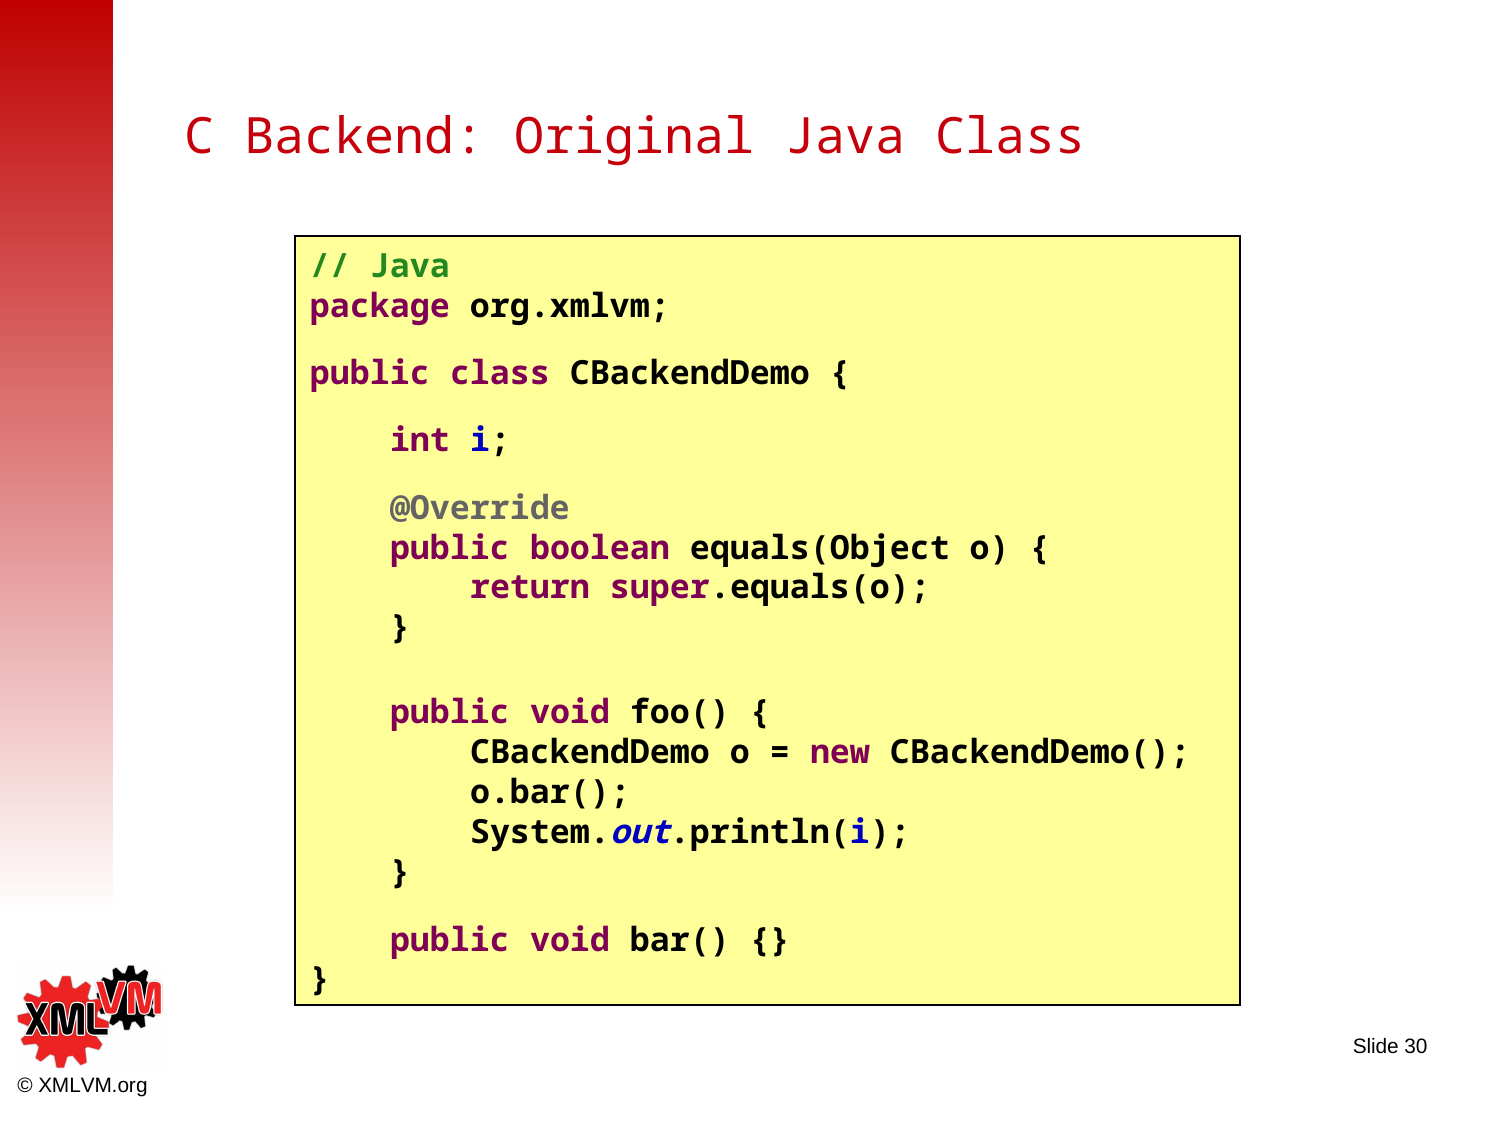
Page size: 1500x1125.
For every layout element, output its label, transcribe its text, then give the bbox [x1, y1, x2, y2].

title C Backend: Original Java Class [170, 67, 1447, 207]
picture [16, 964, 164, 1069]
text_box // Java package org.xmlvm; public class CBackendDemo { int i; @Override public boolean equals(Object o) { return super.equals(o); } public void foo() { CBackendDemo o = new CBackendDemo(); o.bar(); System.out.println(i); } public void bar() {} } [295, 236, 1241, 1006]
